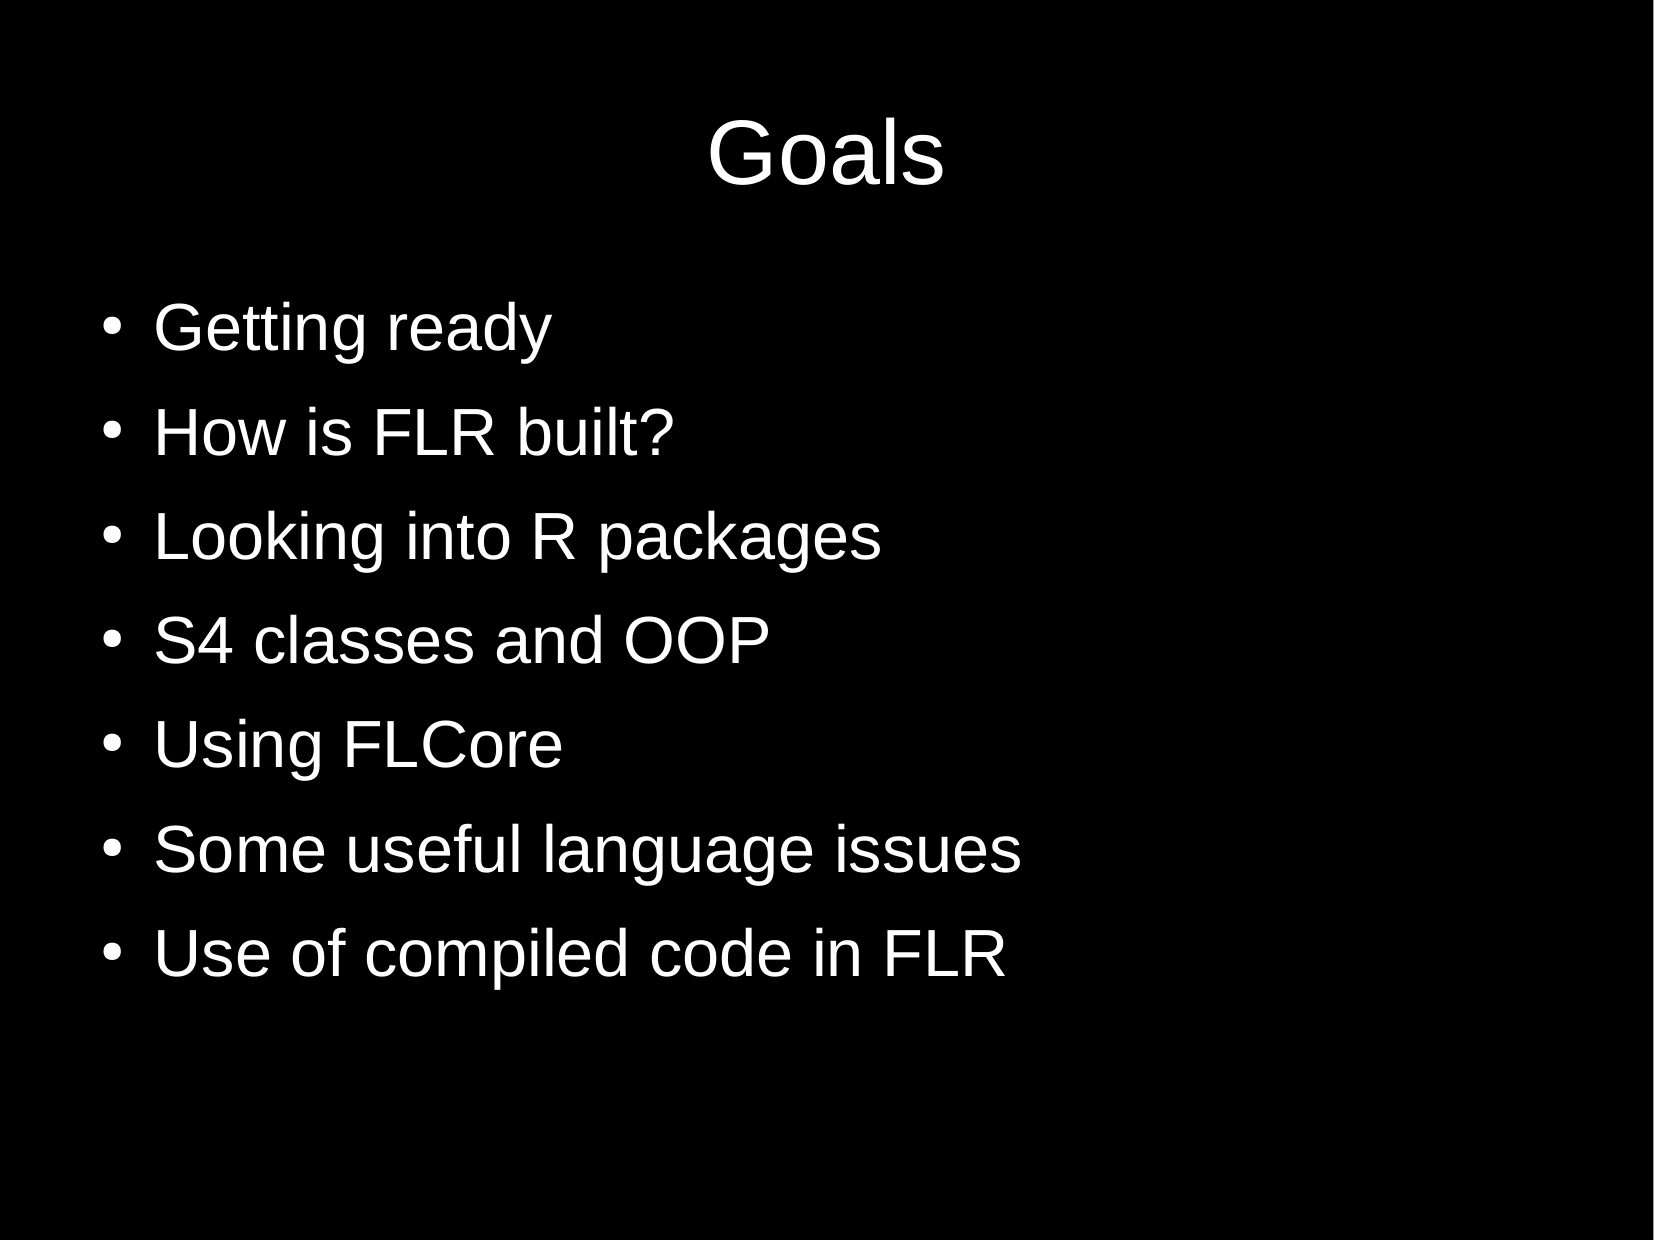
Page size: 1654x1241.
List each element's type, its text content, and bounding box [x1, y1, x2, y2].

list Getting ready How is FLR built? Looking into R packages S4 classes and OOP Using FLCore Some useful language issues Use of compiled code in FLR [82, 290, 1571, 1109]
title Goals [82, 49, 1571, 257]
